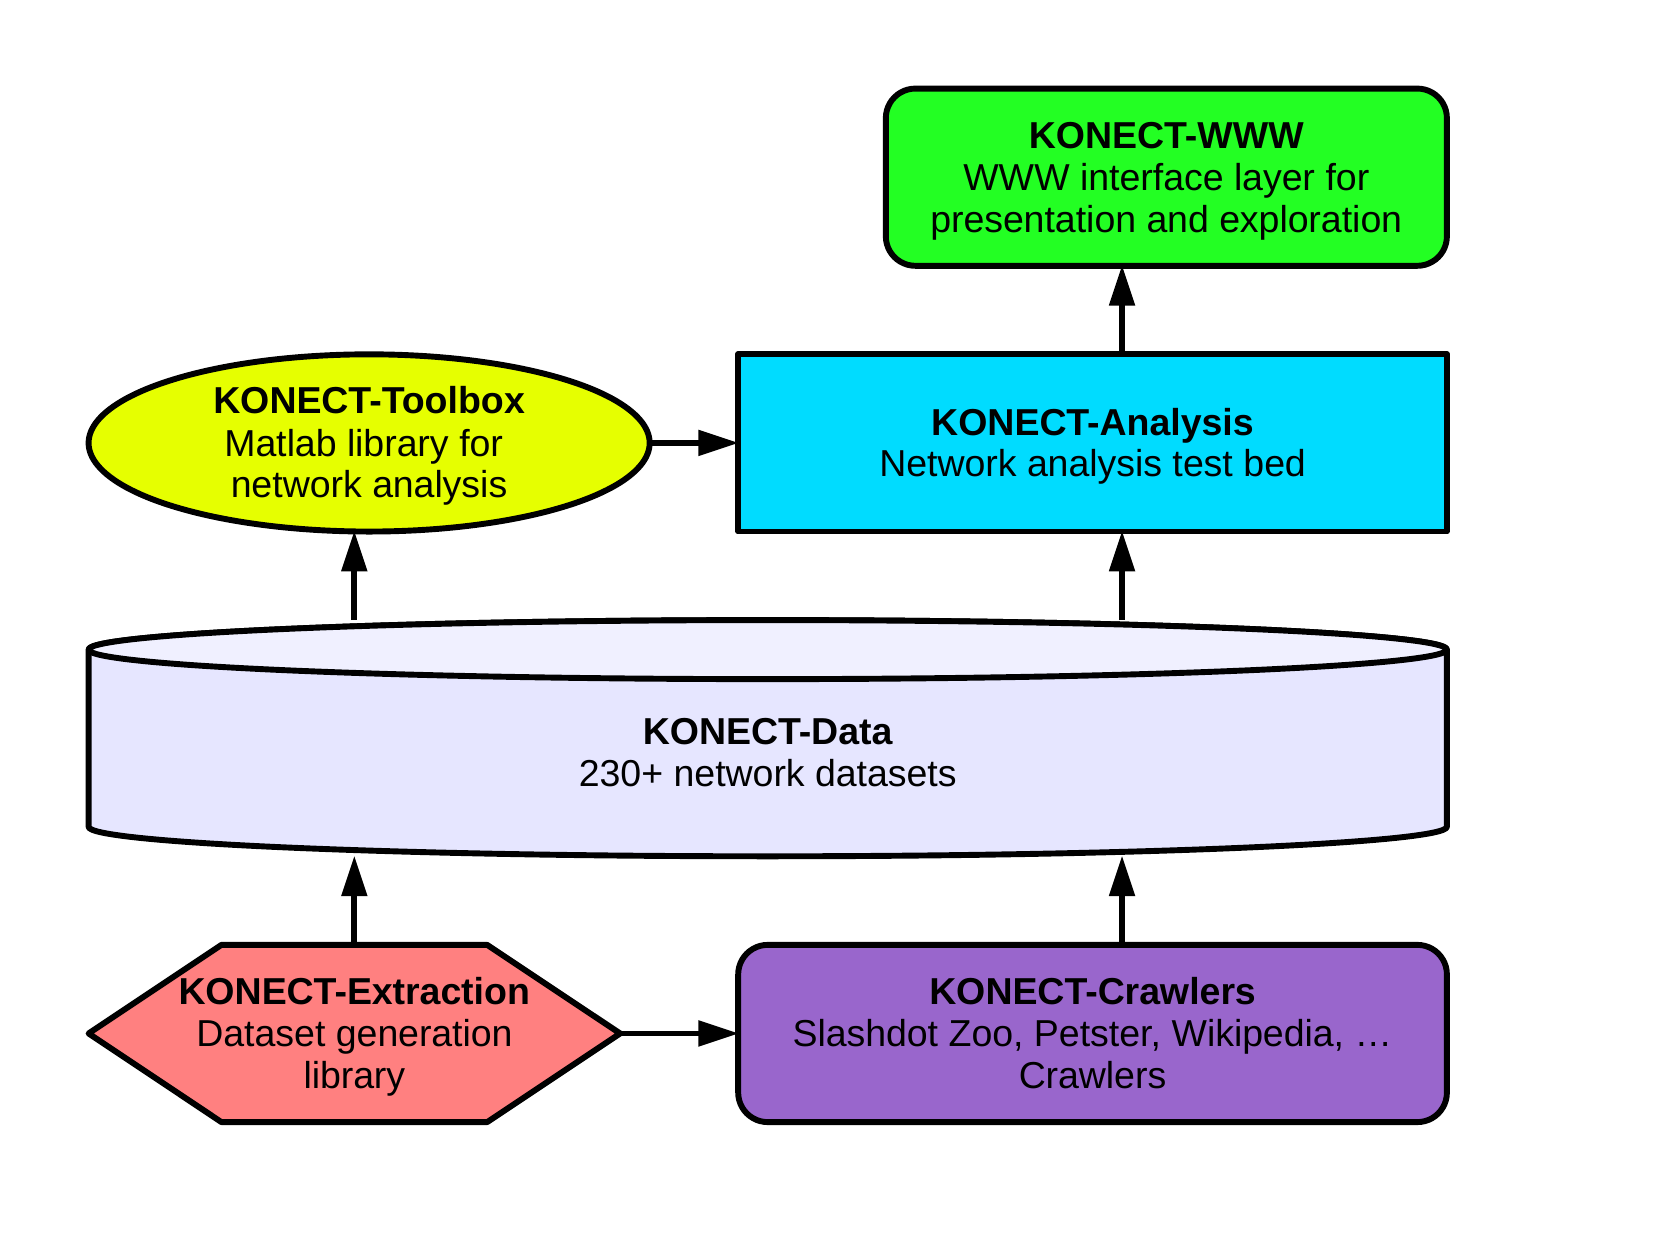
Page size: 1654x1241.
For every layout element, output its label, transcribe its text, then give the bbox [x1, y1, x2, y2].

text_box KONECT-Toolbox Matlab library for network analysis [88, 354, 650, 532]
text_box KONECT-Analysis Network analysis test bed [738, 354, 1447, 532]
text_box KONECT-Data 230+ network datasets [88, 651, 1447, 857]
text_box KONECT-Extraction Dataset generation library [88, 944, 620, 1123]
text_box KONECT-WWW WWW interface layer for presentation and exploration [885, 88, 1447, 266]
text_box KONECT-Crawlers Slashdot Zoo, Petster, Wikipedia, … Crawlers [738, 944, 1447, 1123]
